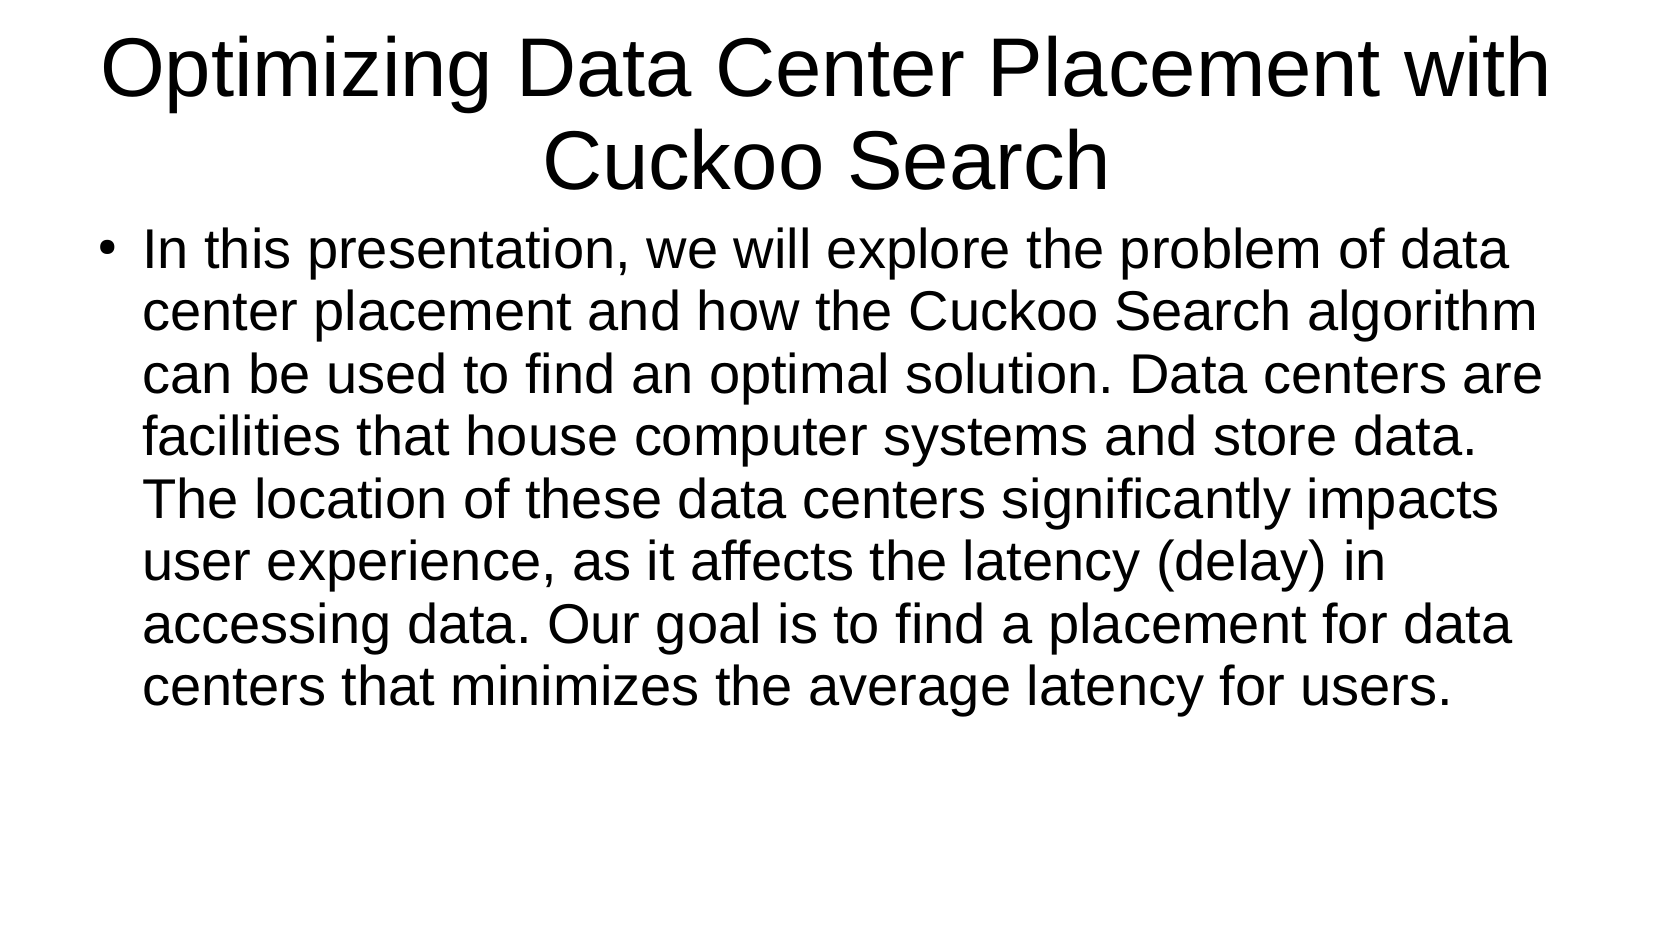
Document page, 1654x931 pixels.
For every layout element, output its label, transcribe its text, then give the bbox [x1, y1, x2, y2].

title Optimizing Data Center Placement with Cuckoo Search [82, 21, 1571, 208]
list In this presentation, we will explore the problem of data center placement and how the Cuckoo Search algorithm can be used to find an optimal solution. Data centers are facilities that house computer systems and store data. The location of these data centers significantly impacts user experience, as it affects the latency (delay) in accessing data. Our goal is to find a placement for data centers that minimizes the average latency for users. [82, 217, 1571, 758]
